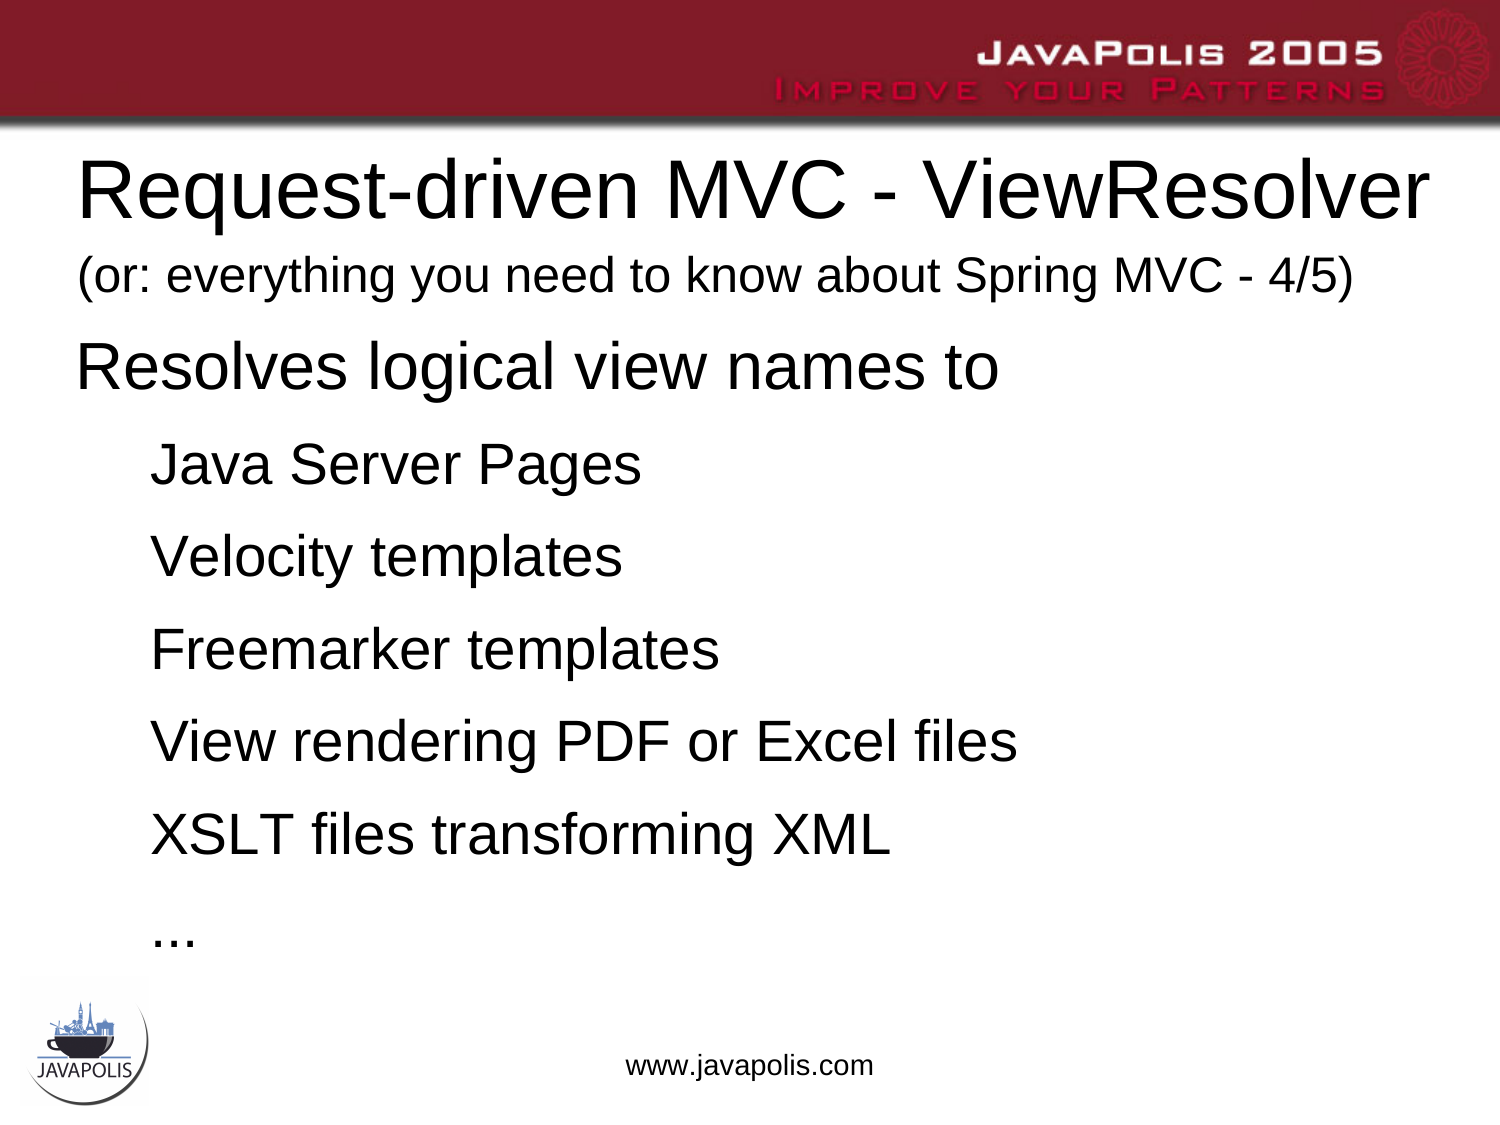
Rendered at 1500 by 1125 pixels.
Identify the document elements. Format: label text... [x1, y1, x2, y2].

title Request-driven MVC - ViewResolver (or: everything you need to know about Spring MVC - 4/5) [76, 133, 1447, 294]
picture [20, 976, 149, 1106]
list Resolves logical view names to Java Server Pages Velocity templates Freemarker templates View rendering PDF or Excel files XSLT files transforming XML ... [75, 314, 1426, 1012]
picture [0, 0, 1500, 140]
